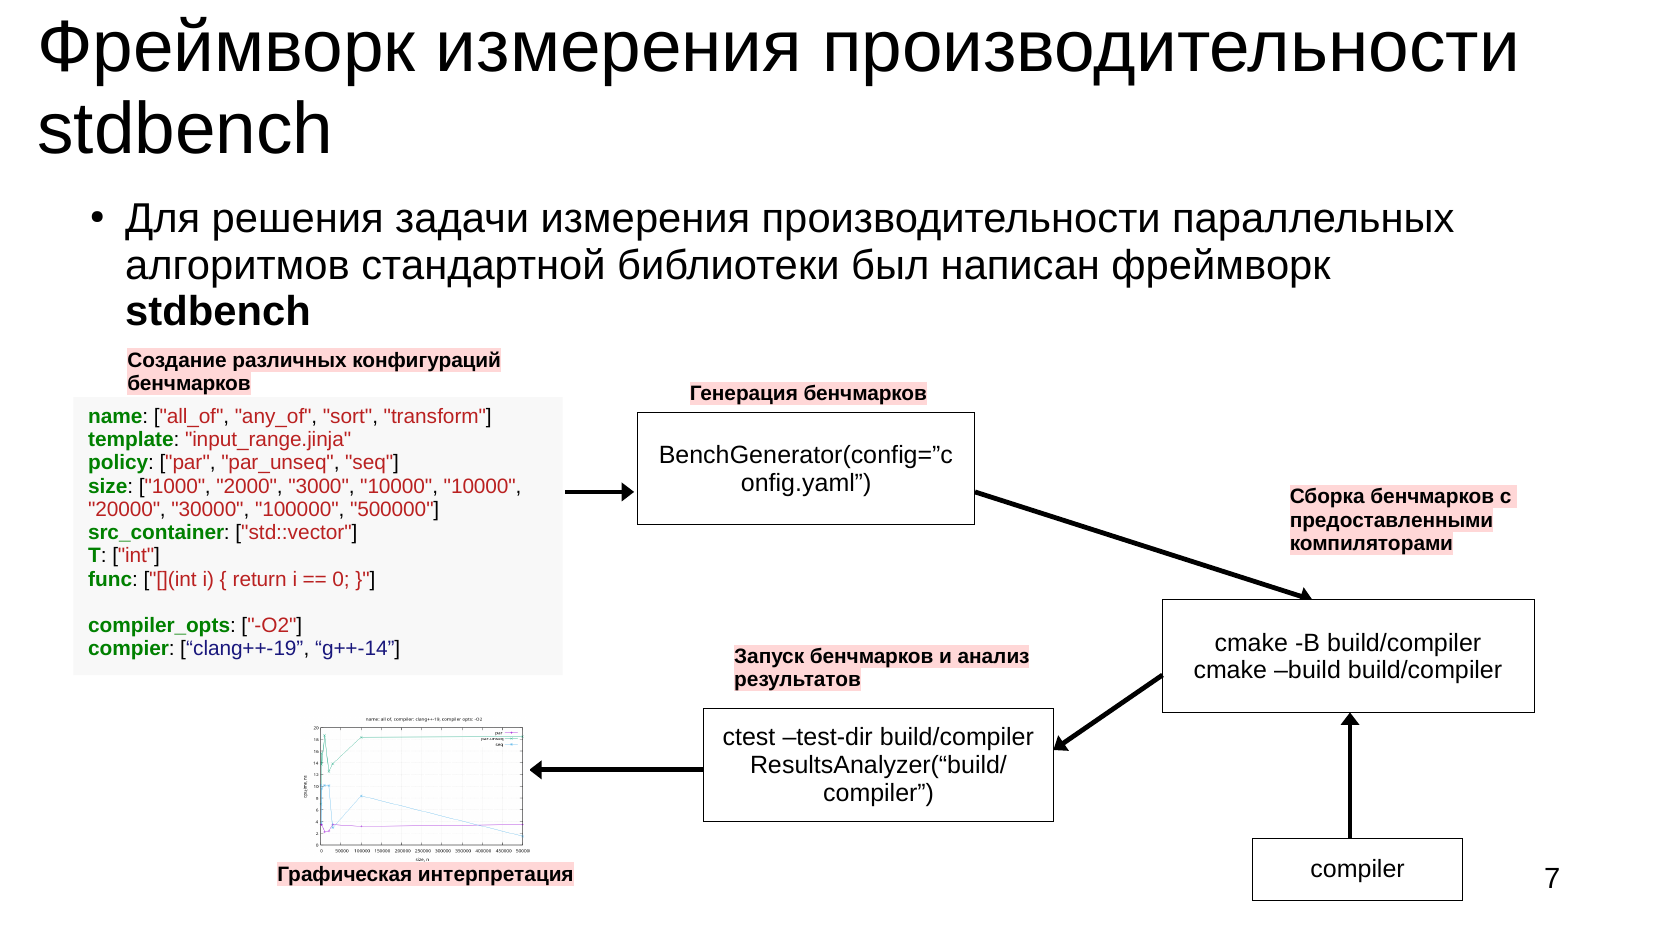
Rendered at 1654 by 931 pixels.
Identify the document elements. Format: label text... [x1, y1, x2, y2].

text_box <number> [1529, 855, 1654, 931]
text_box Запуск бенчмарков и анализ результатов [719, 637, 1054, 704]
text_box Генерация бенчмарков [675, 374, 1126, 413]
text_box Для решения задачи измерения производительности параллельных алгоритмов стандартной библиотеки был написан фреймворк stdbench [75, 187, 1538, 342]
title Фреймворк измерения производительности stdbench [37, 5, 1576, 169]
picture [300, 710, 530, 855]
text_box Создание различных конфигураций бенчмарков [112, 341, 638, 426]
text_box Сборка бенчмарков с предоставленными компиляторами [1275, 477, 1613, 563]
text_box ctest –test-dir build/compiler ResultsAnalyzer(“build/compiler”) [703, 708, 1054, 822]
text_box name: ["all_of", "any_of", "sort", "transform"] template: "input_range.jinja" policy: ["par", "par_unseq", "seq"] size: ["1000", "2000", "3000", "10000", "10000", "20000", "30000", "100000", "500000"] src_container: ["std::vector"] T: ["int"] func: ["[](int i) { return i == 0; }"] compiler_opts: ["-O2"] compier: [“clang++-19”, “g++-14”] [73, 397, 563, 676]
text_box cmake -B build/compiler cmake –build build/compiler [1162, 599, 1535, 713]
text_box BenchGenerator(config=”config.yaml”) [637, 412, 975, 525]
text_box Графическая интерпретация [262, 855, 638, 901]
text_box compiler [1252, 838, 1463, 901]
